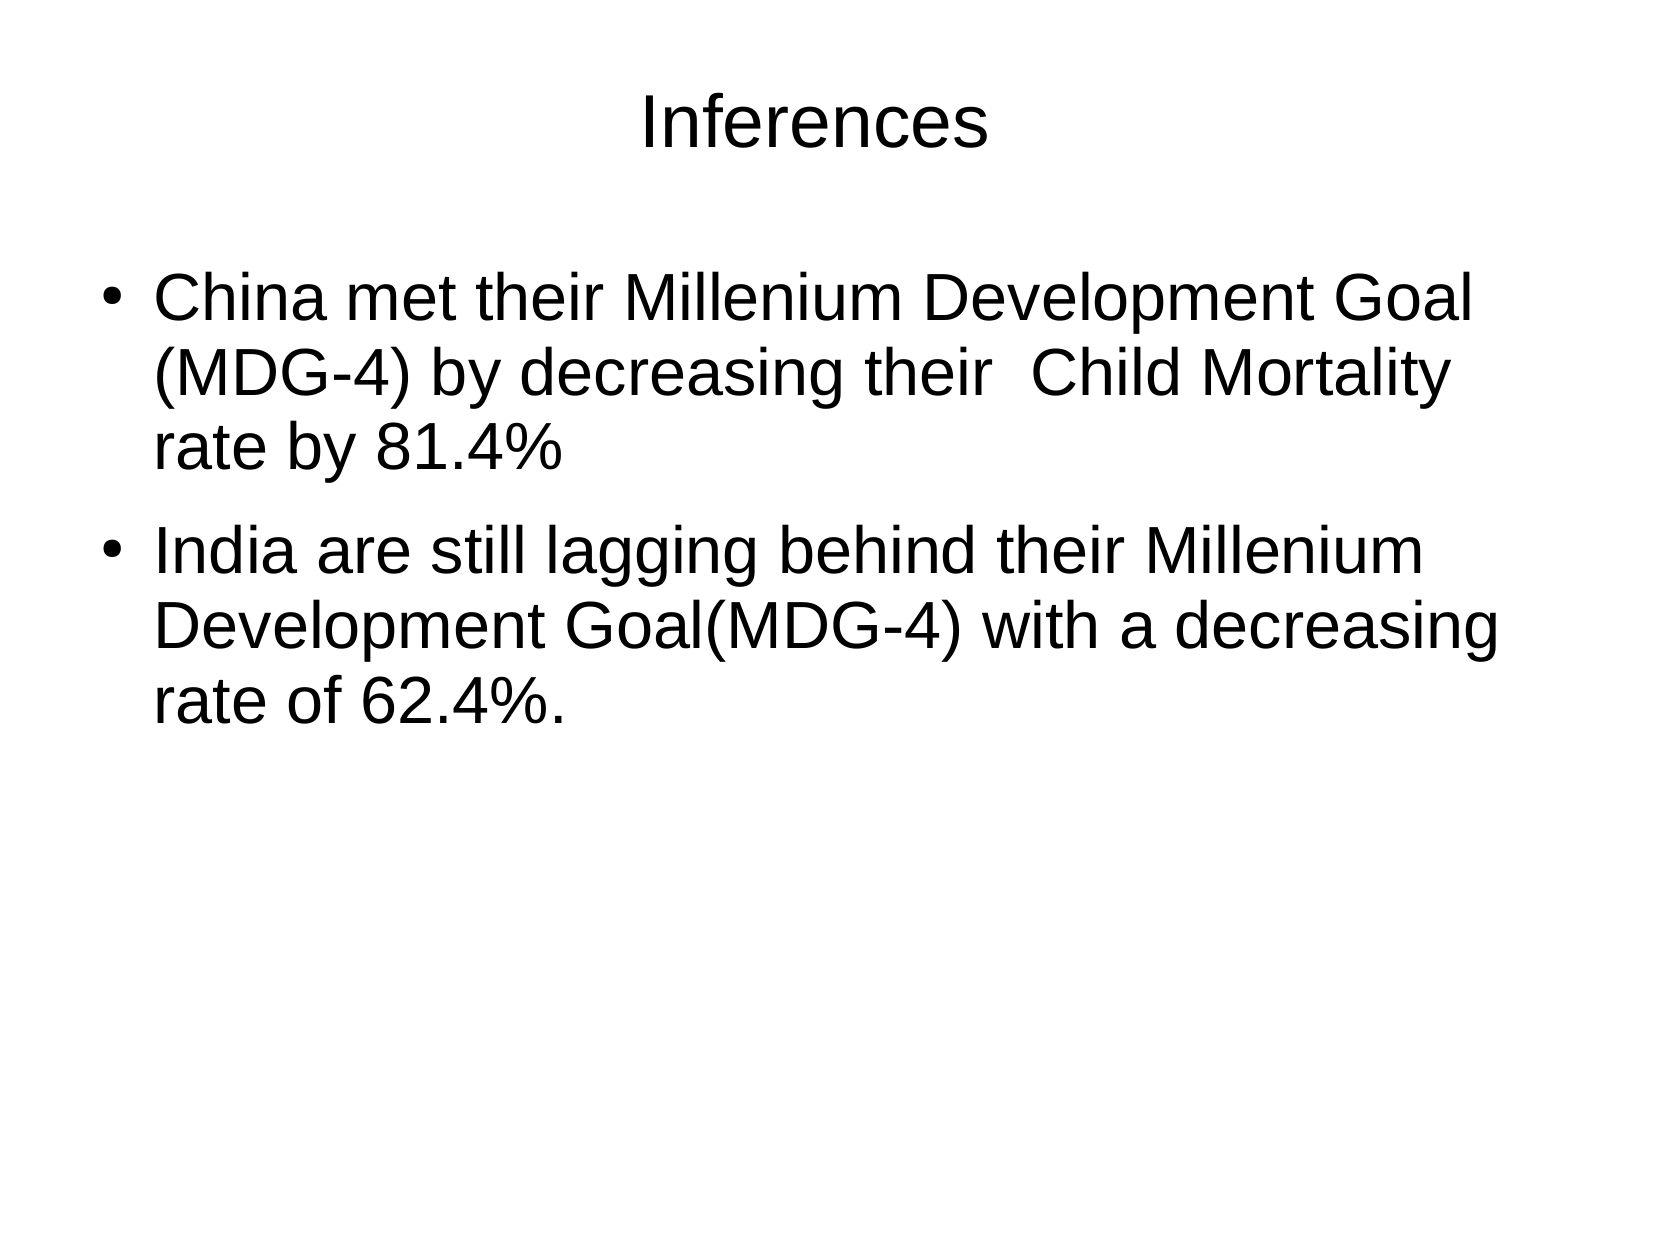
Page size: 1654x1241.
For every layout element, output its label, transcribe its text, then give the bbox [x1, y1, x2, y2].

title Inferences [70, 59, 1559, 184]
list China met their Millenium Development Goal (MDG-4) by decreasing their Child Mortality rate by 81.4% India are still lagging behind their Millenium Development Goal(MDG-4) with a decreasing rate of 62.4%. [82, 259, 1571, 1010]
